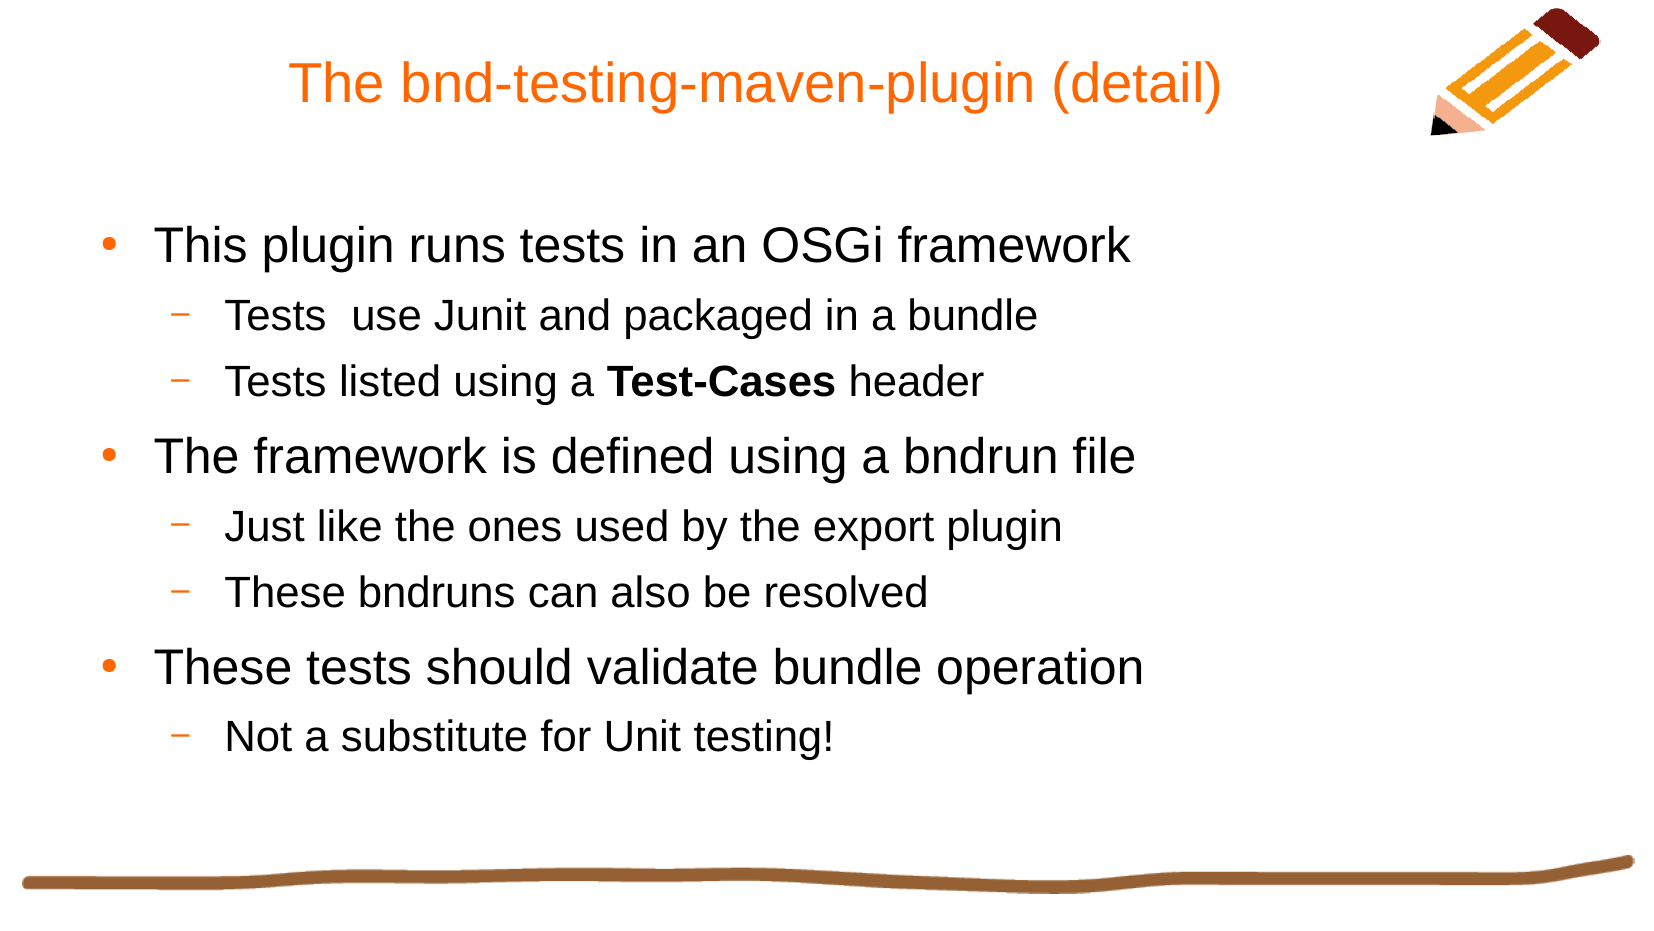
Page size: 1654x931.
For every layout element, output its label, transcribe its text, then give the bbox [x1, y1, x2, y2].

picture [1430, 8, 1601, 136]
list This plugin runs tests in an OSGi framework Tests use Junit and packaged in a bundle Tests listed using a Test-Cases header The framework is defined using a bndrun file Just like the ones used by the export plugin These bndruns can also be resolved These tests should validate bundle operation Not a substitute for Unit testing! [82, 217, 1571, 841]
picture [22, 855, 1635, 894]
title The bnd-testing-maven-plugin (detail) [82, 36, 1430, 129]
